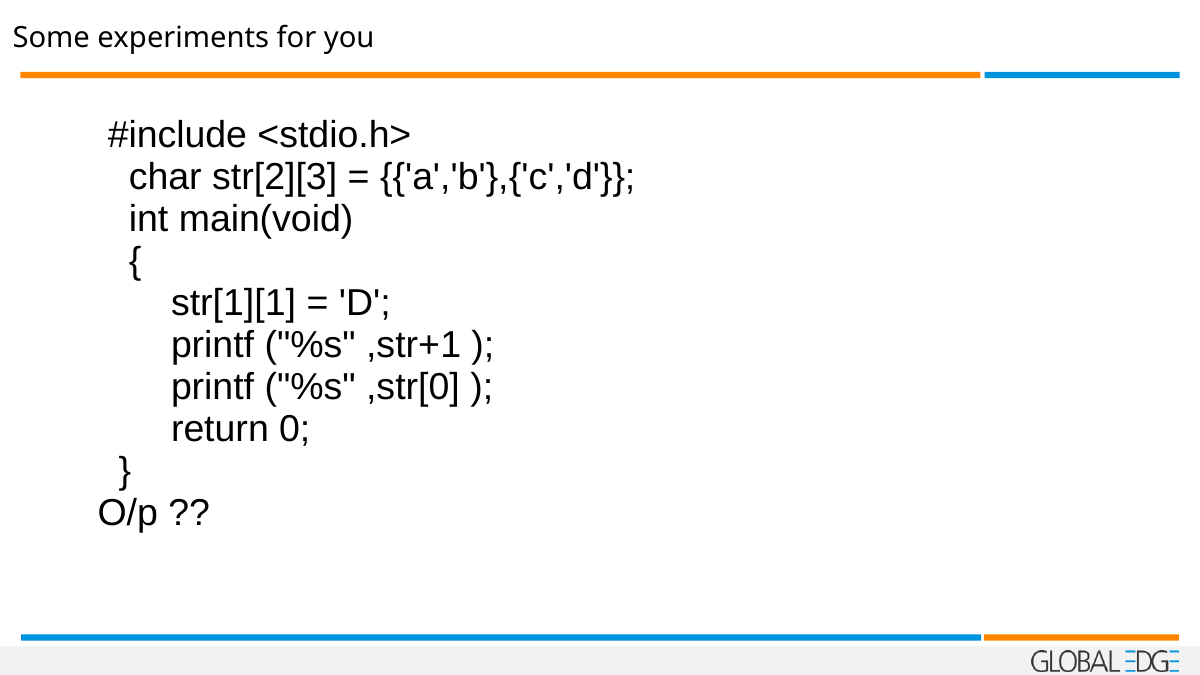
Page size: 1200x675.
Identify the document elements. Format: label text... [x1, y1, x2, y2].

text_box #include <stdio.h> char str[2][3] = {{'a','b'},{'c','d'}}; int main(void) { str[1][1] = 'D'; printf ("%s" ,str+1 ); printf ("%s" ,str[0] ); return 0; } O/p ?? [82, 106, 1099, 583]
title Some experiments for you [12, 9, 1088, 63]
picture [1031, 650, 1179, 672]
